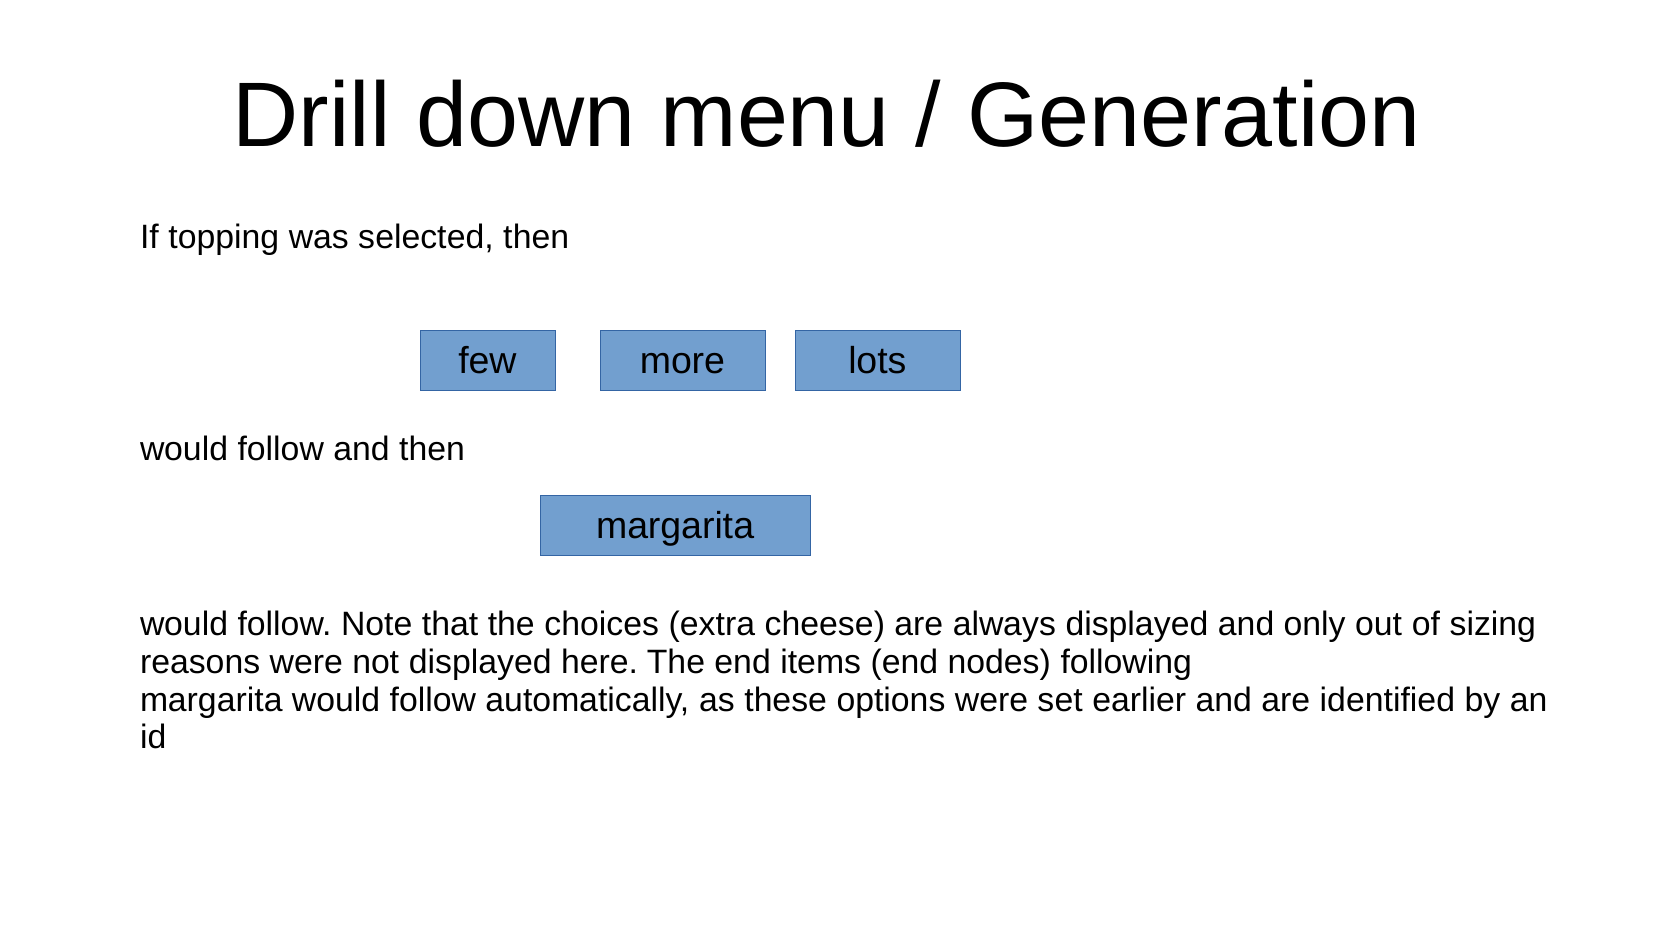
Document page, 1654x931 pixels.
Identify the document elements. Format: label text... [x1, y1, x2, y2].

title Drill down menu / Generation [82, 37, 1571, 193]
text_box margarita [540, 495, 811, 556]
text_box lots [795, 330, 961, 391]
text_box more [600, 330, 766, 391]
list If topping was selected, then would follow and then would follow. Note that the choices (extra cheese) are always displayed and only out of sizing reasons were not displayed here. The end items (end nodes) following margarita would follow automatically, as these options were set earlier and are identified by an id [82, 217, 1571, 758]
text_box few [420, 330, 556, 391]
